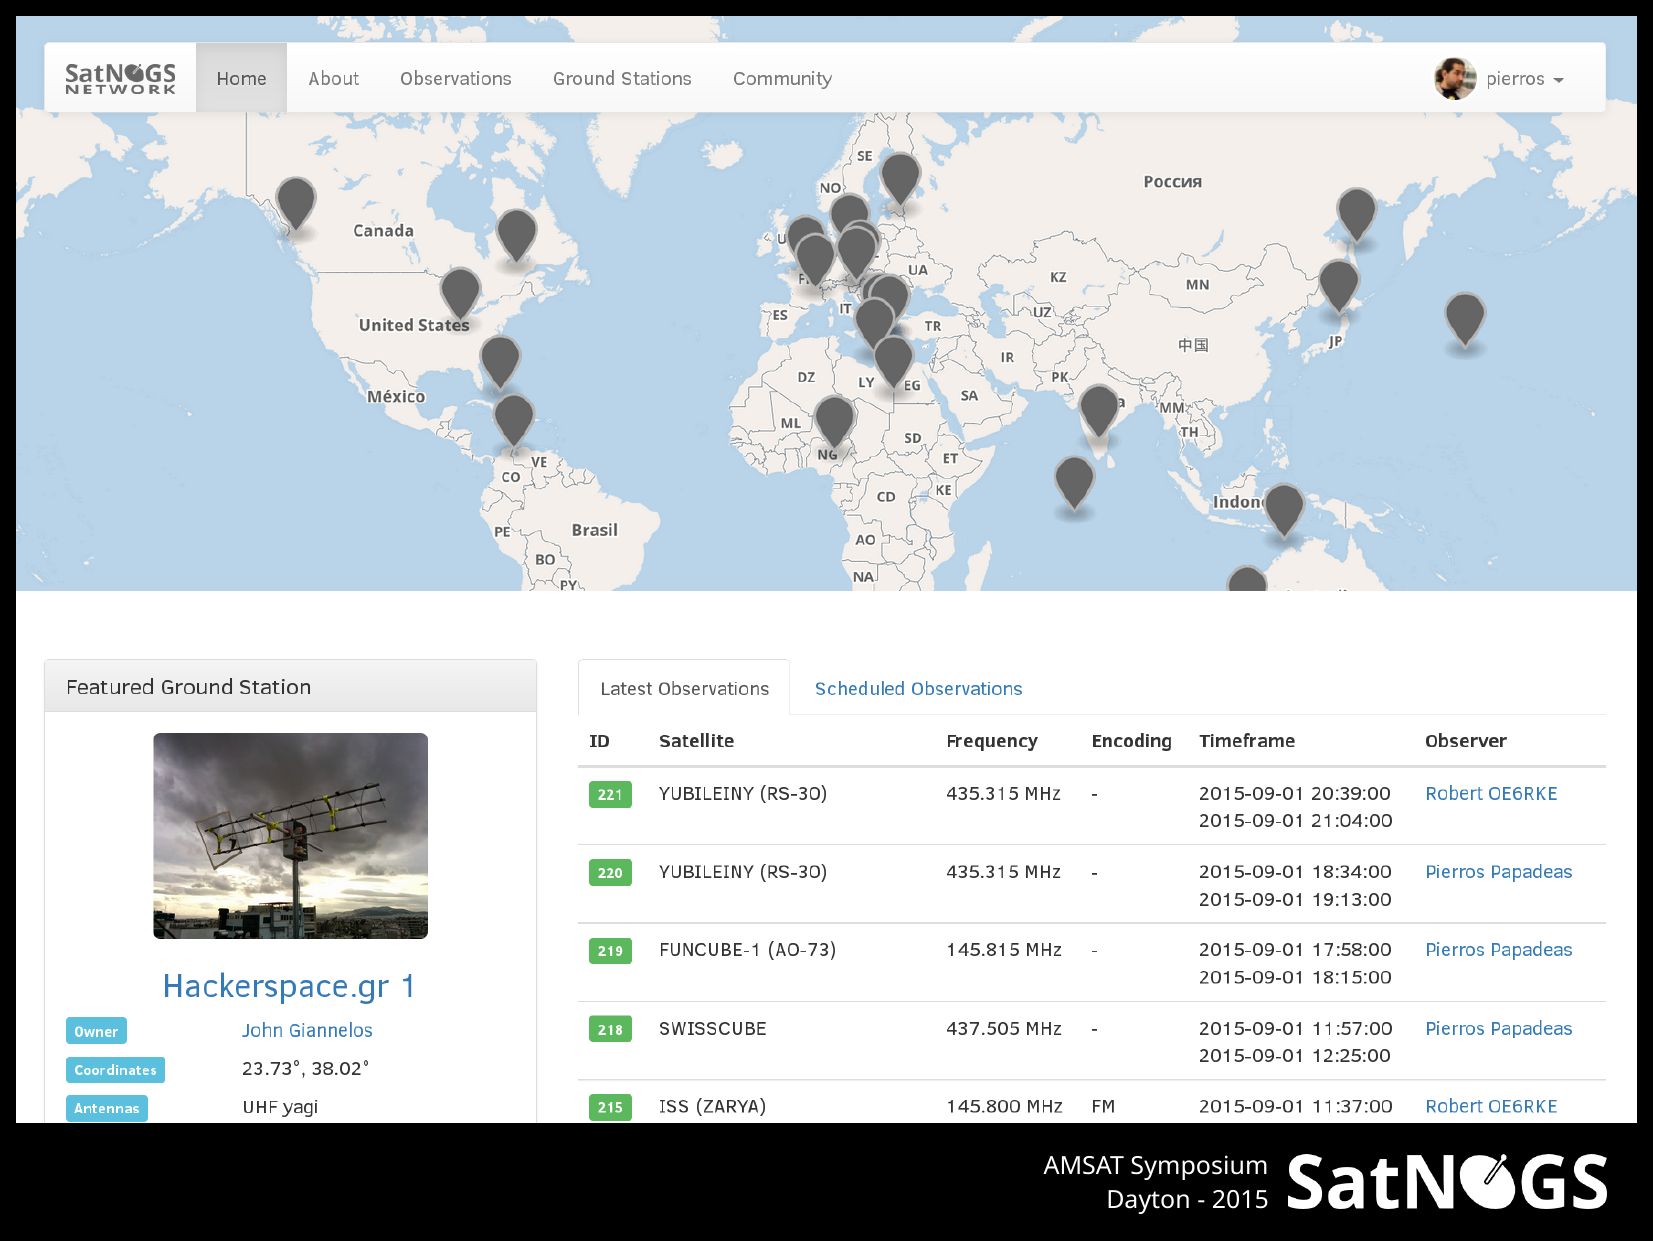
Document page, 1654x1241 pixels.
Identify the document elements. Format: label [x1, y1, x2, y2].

picture [1288, 1154, 1607, 1209]
picture [16, 16, 1637, 1123]
